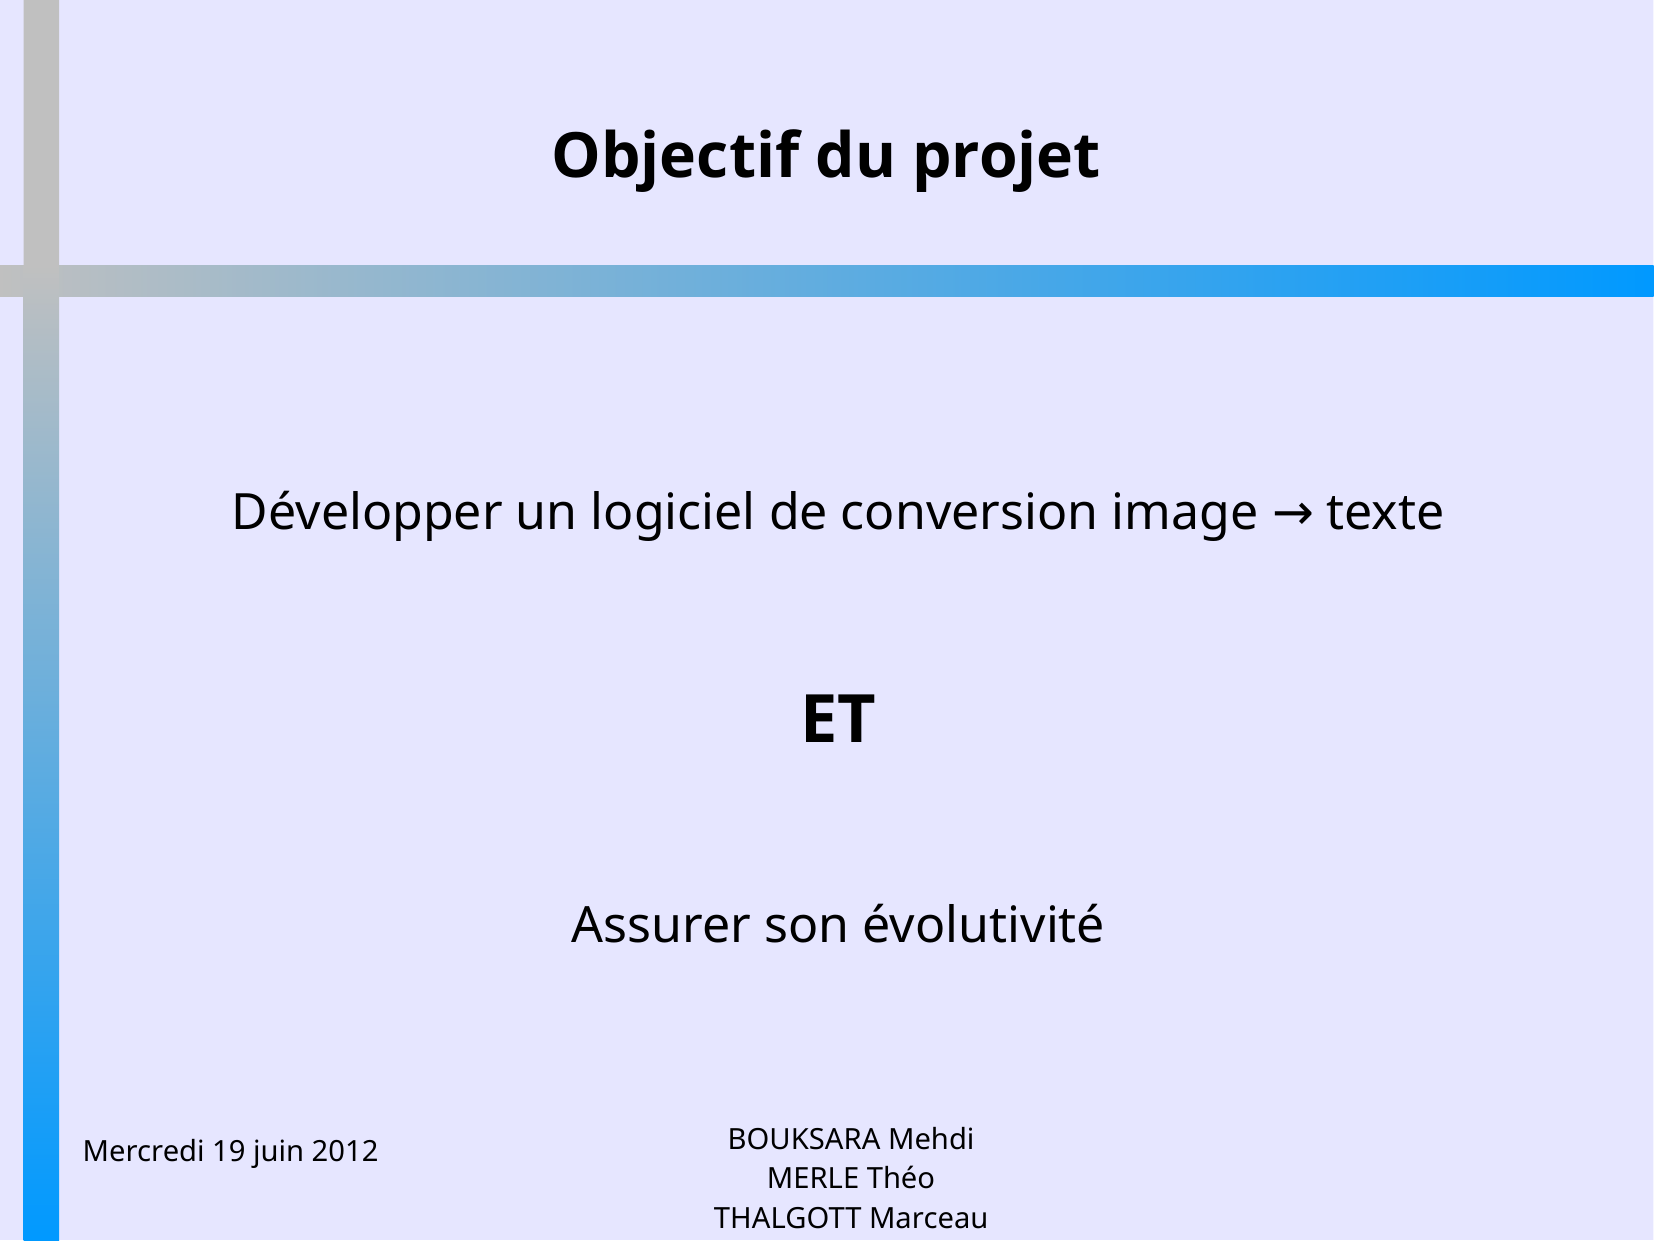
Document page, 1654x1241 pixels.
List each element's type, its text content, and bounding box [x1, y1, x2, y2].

list Développer un logiciel de conversion image → texte ET Assurer son évolutivité [23, 377, 1583, 1127]
title Objectif du projet [82, 49, 1571, 257]
